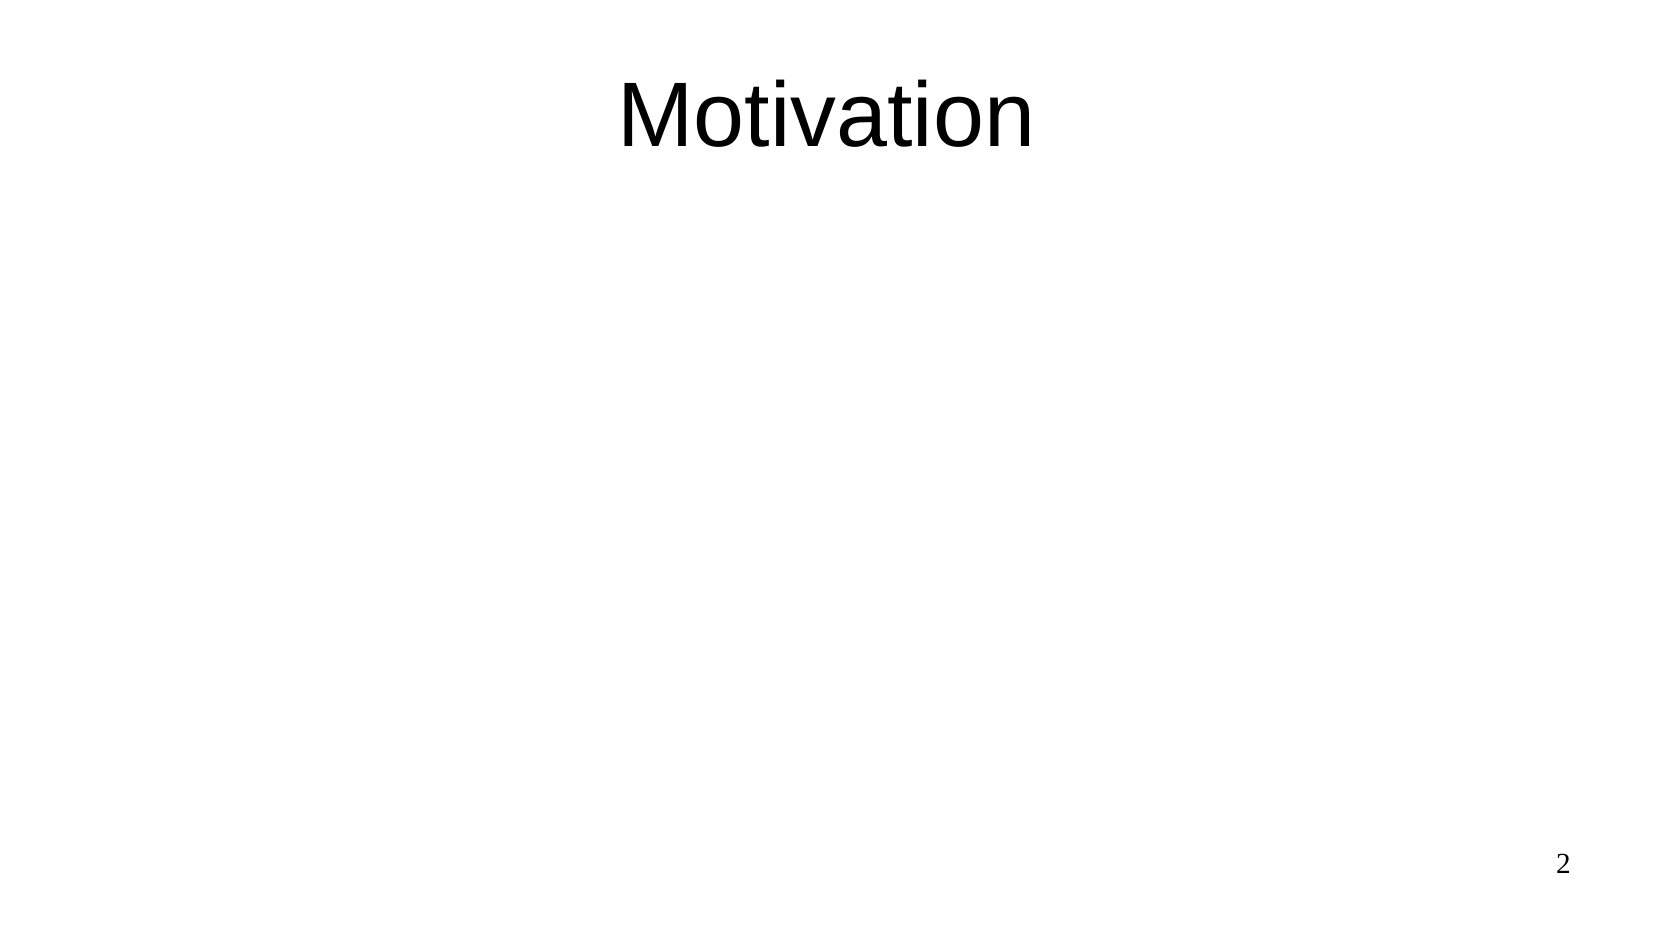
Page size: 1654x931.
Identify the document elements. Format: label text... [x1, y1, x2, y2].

title Motivation [82, 37, 1571, 193]
